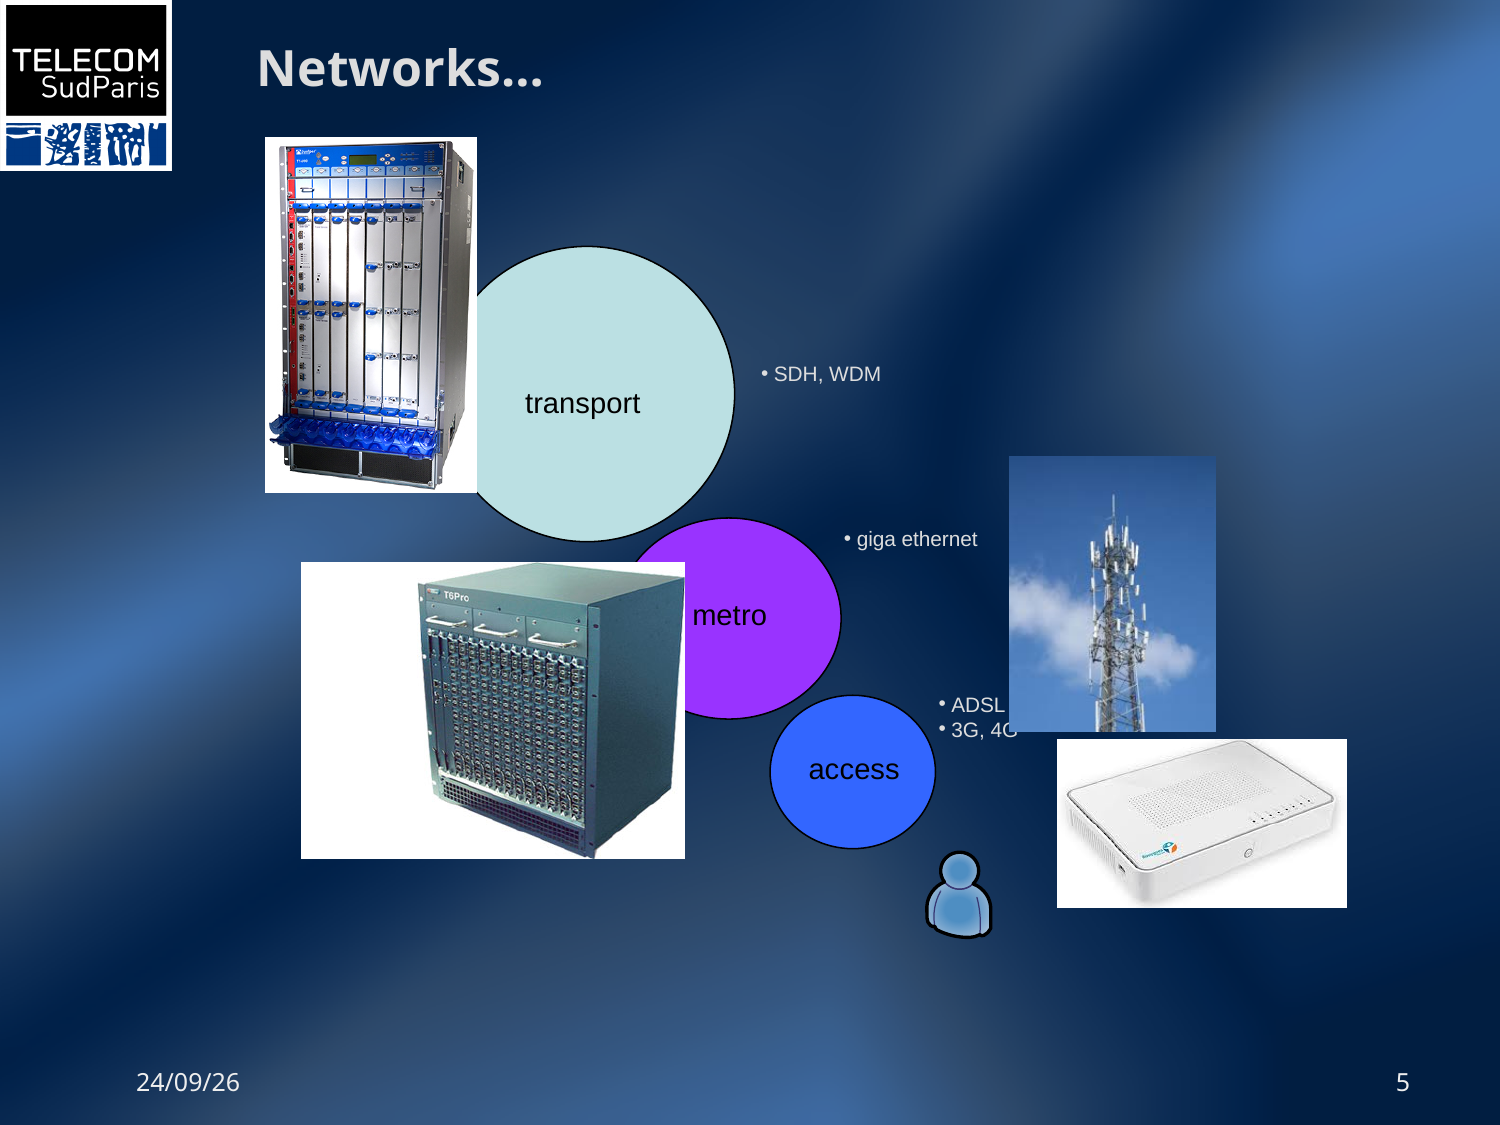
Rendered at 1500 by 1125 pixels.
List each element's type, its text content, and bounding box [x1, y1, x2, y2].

text_box [770, 695, 936, 849]
text_box ADSL 3G, 4G [923, 683, 1034, 749]
text_box [477, 246, 735, 542]
text_box giga ethernet [829, 517, 993, 559]
text_box access [793, 742, 915, 793]
text_box [636, 517, 842, 720]
text_box SDH, WDM [746, 352, 896, 394]
text_box transport [510, 376, 656, 427]
text_box metro [685, 589, 783, 640]
title Networks… [242, 7, 1436, 126]
chart [923, 848, 995, 941]
picture [0, 0, 1500, 1125]
